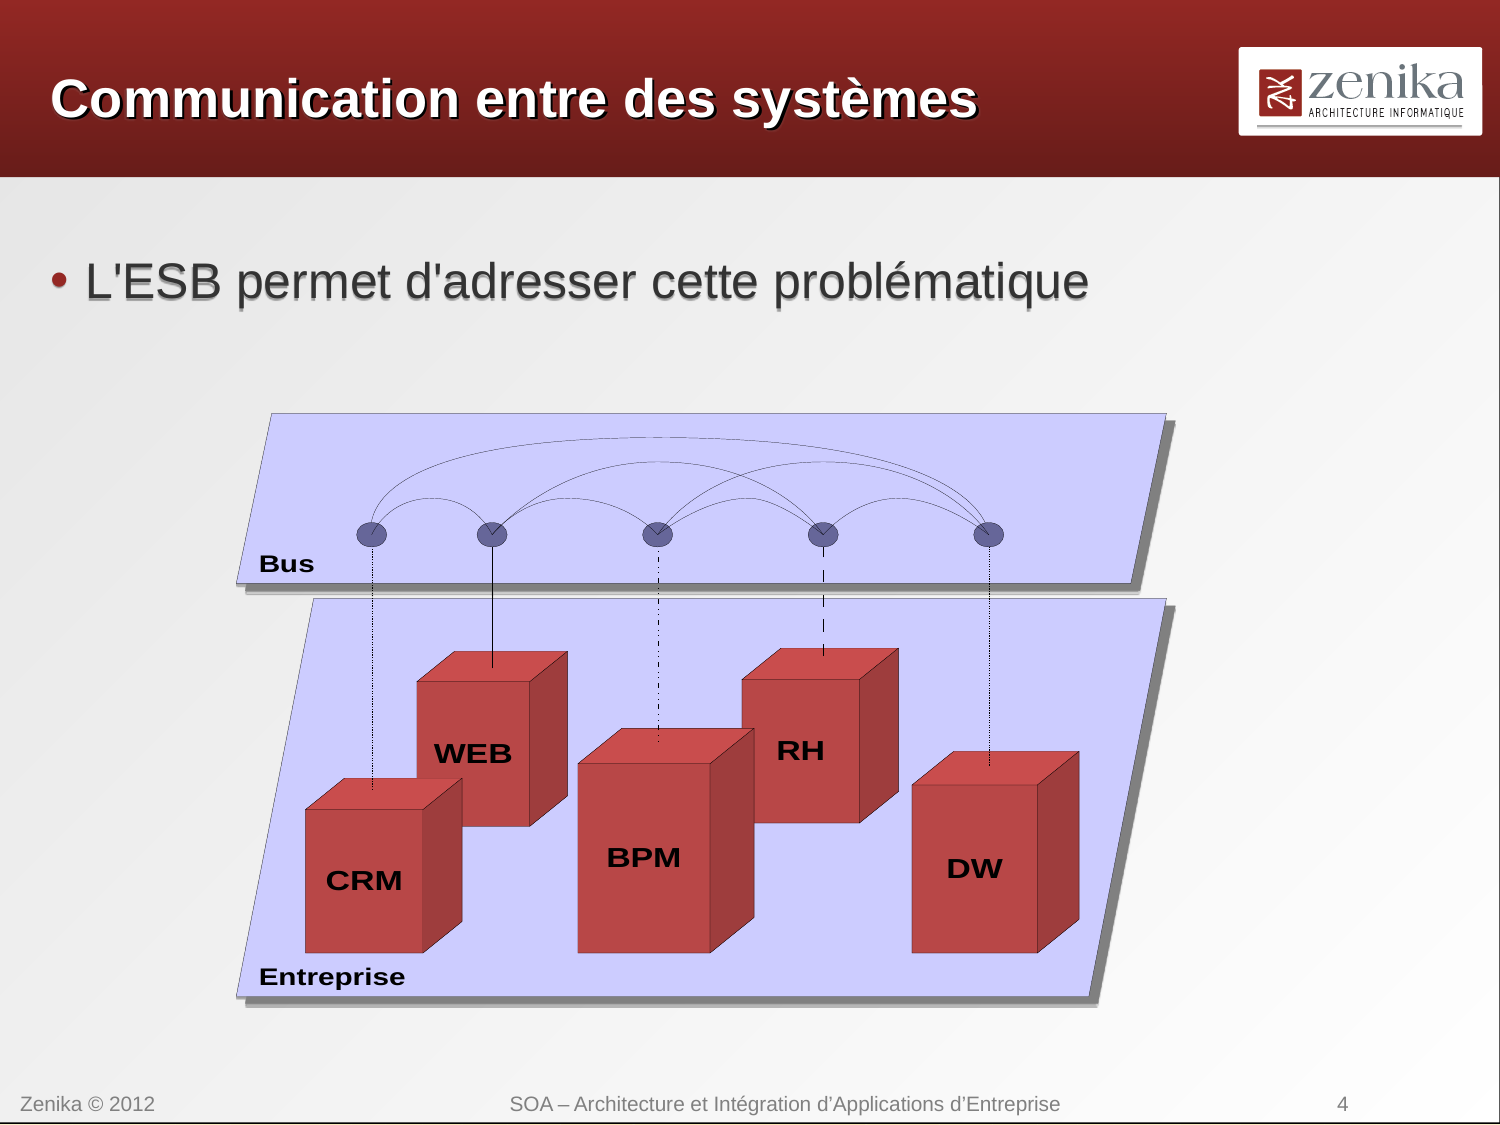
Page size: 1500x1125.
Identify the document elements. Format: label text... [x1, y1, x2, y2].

title Communication entre des systèmes [50, 22, 1206, 172]
subtitle L'ESB permet d'adresser cette problématique [50, 249, 1477, 1064]
picture [236, 413, 1176, 1004]
